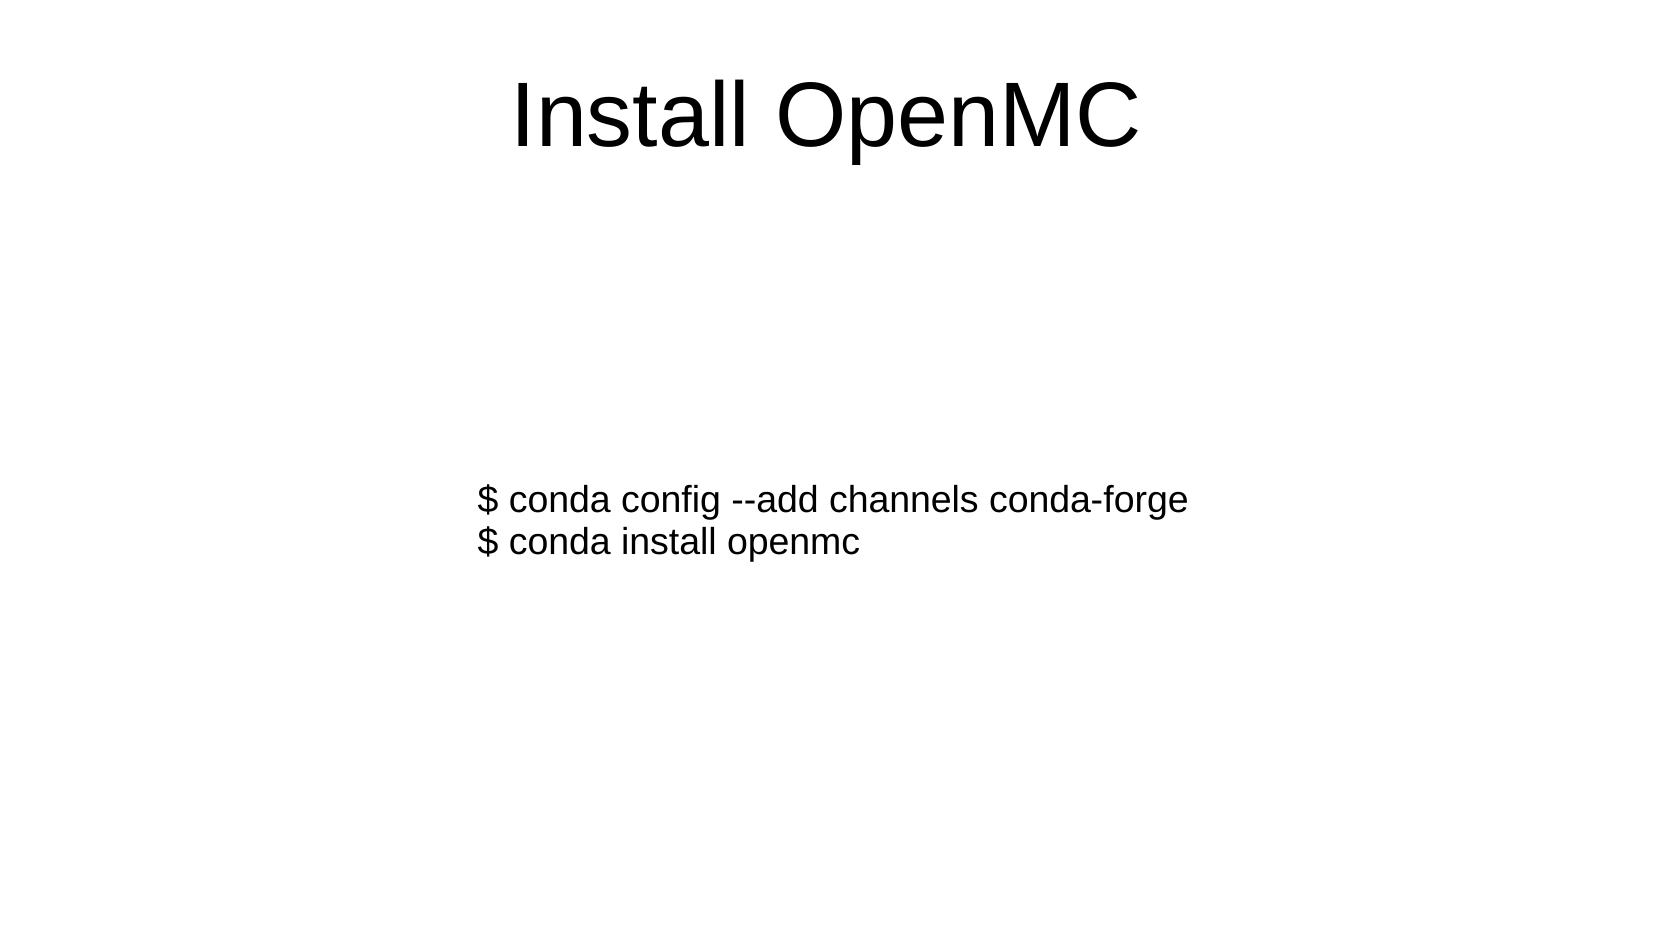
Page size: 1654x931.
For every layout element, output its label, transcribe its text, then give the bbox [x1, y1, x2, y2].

text_box $ conda config --add channels conda-forge $ conda install openmc [462, 471, 1204, 571]
title Install OpenMC [82, 37, 1571, 193]
